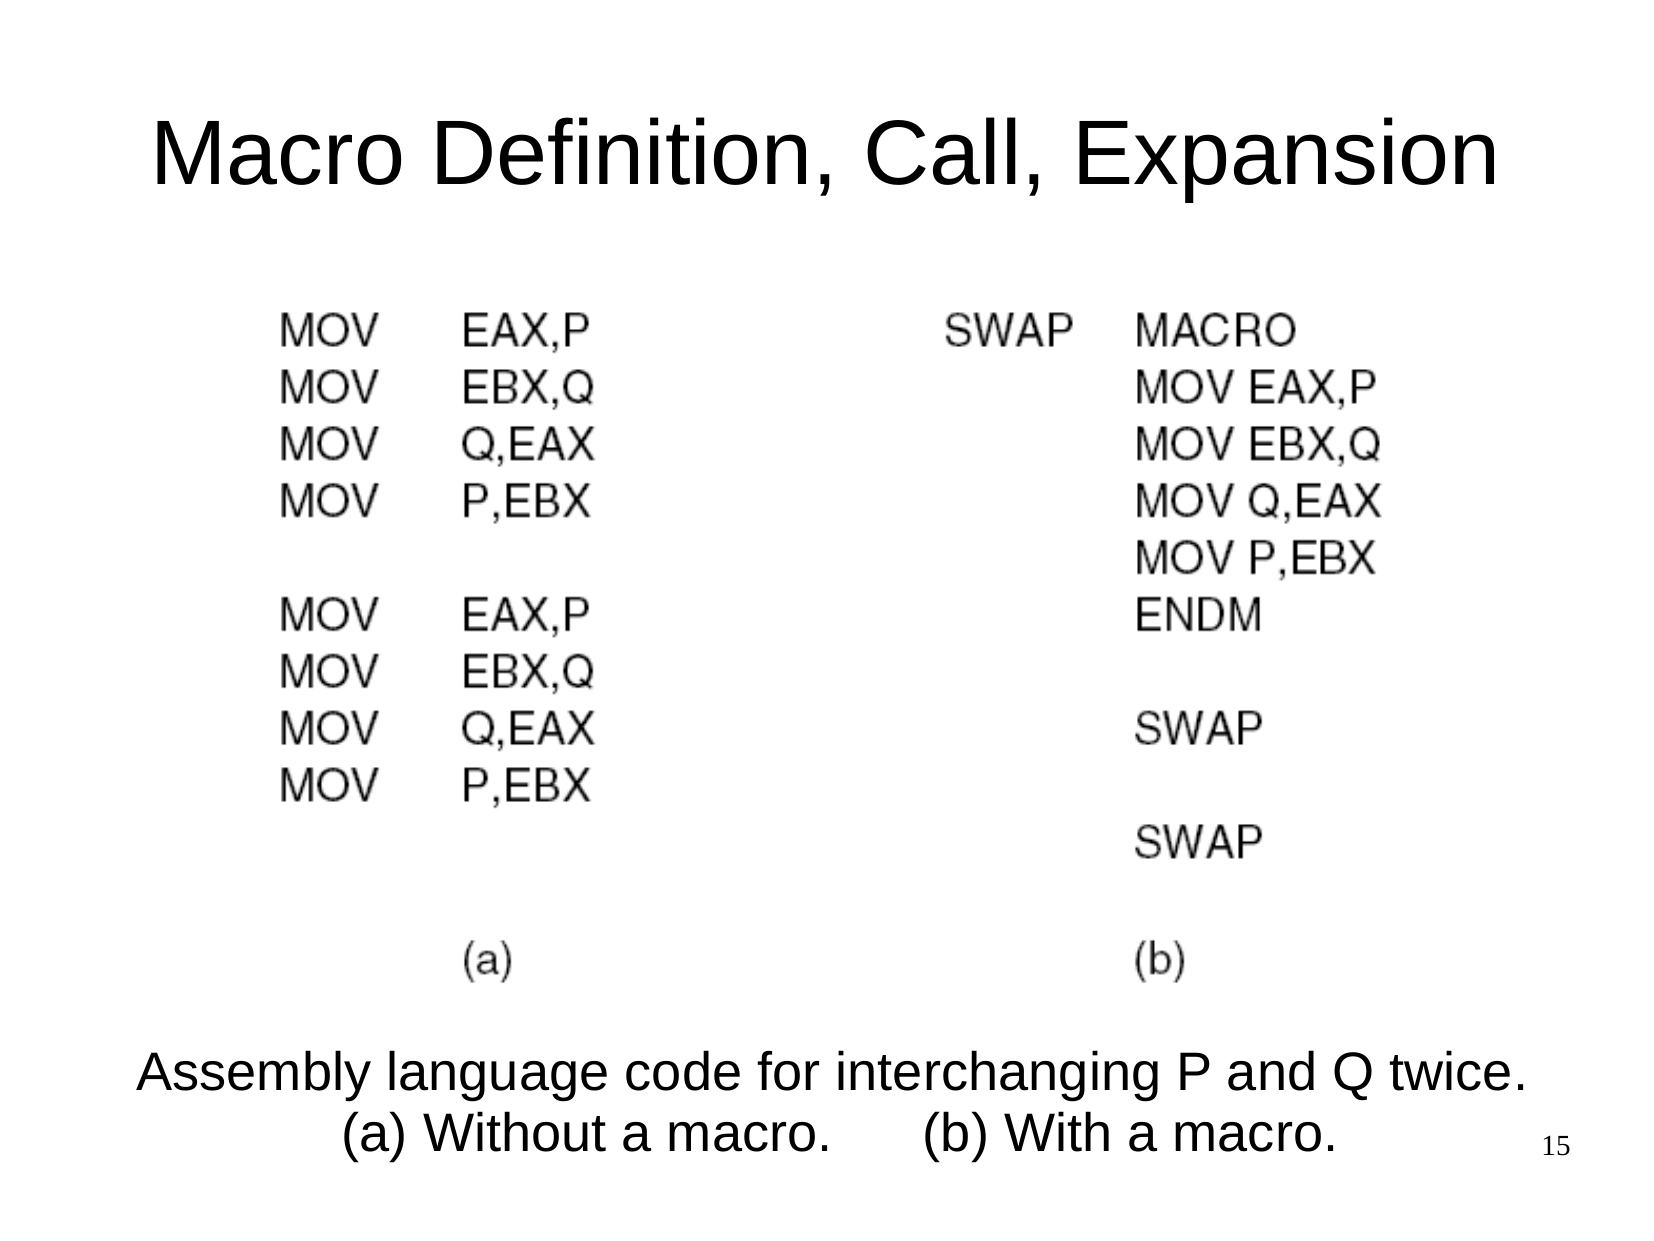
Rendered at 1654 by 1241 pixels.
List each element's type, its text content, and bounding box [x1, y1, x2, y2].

title Macro Definition, Call, Expansion [82, 49, 1571, 257]
picture [240, 288, 1441, 1021]
text_box Assembly language code for interchanging P and Q twice. (a) Without a macro. (b) With a macro. [121, 1034, 1561, 1171]
